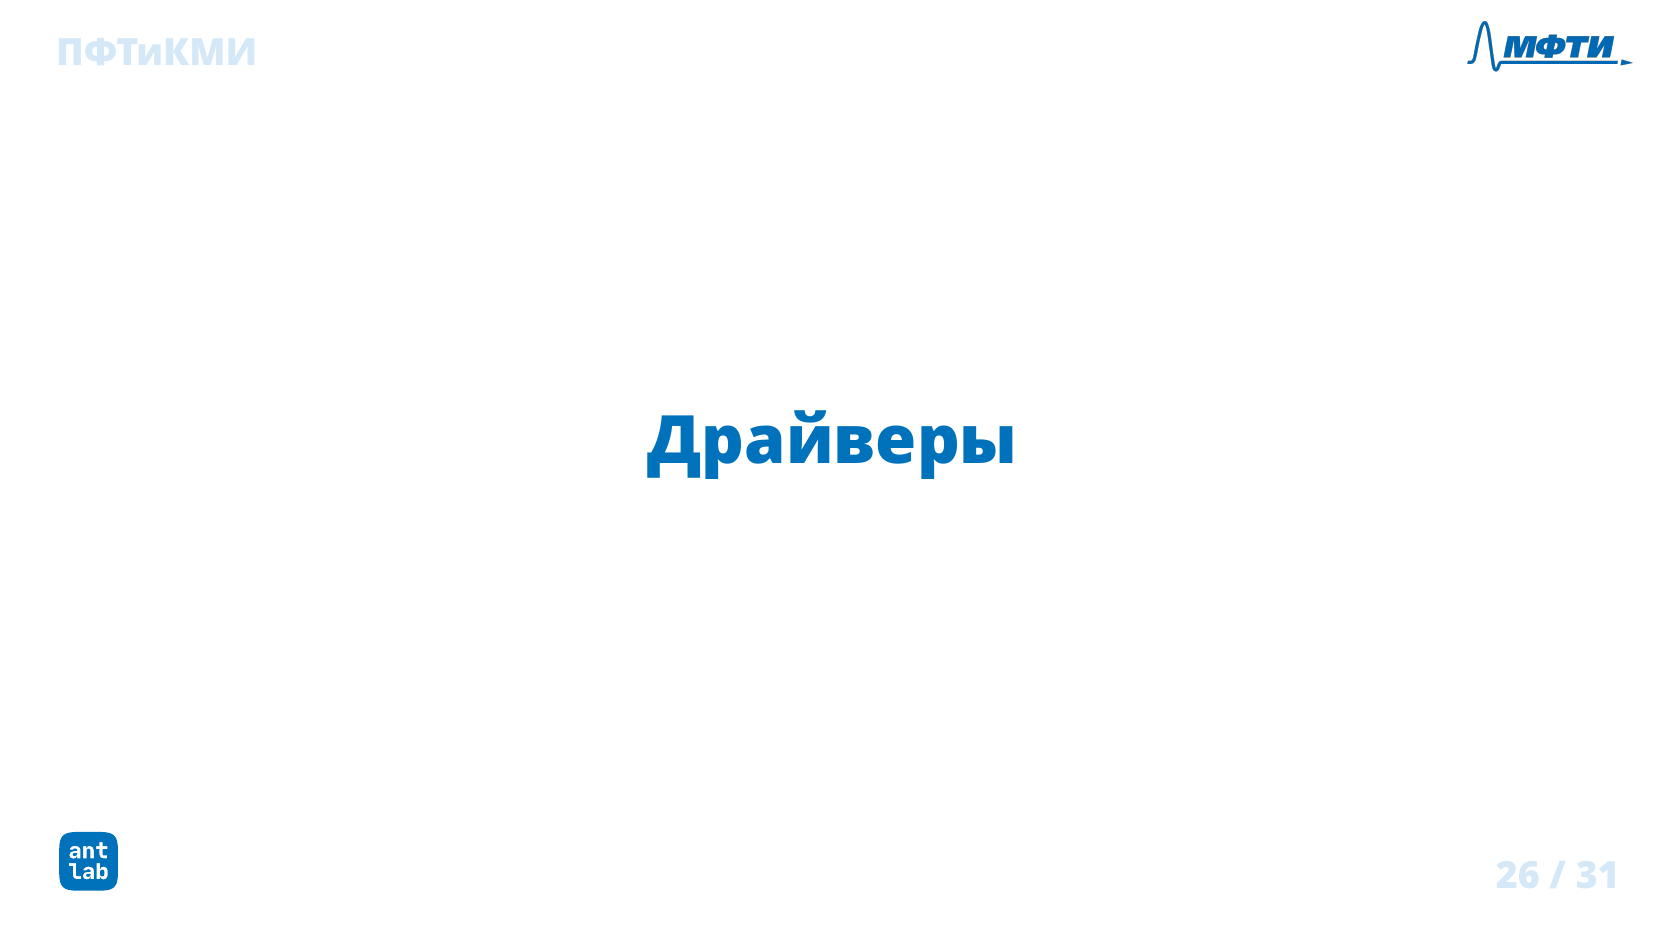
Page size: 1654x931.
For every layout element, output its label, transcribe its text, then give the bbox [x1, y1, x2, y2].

picture [1446, 0, 1654, 93]
title Драйверы [88, 342, 1577, 532]
